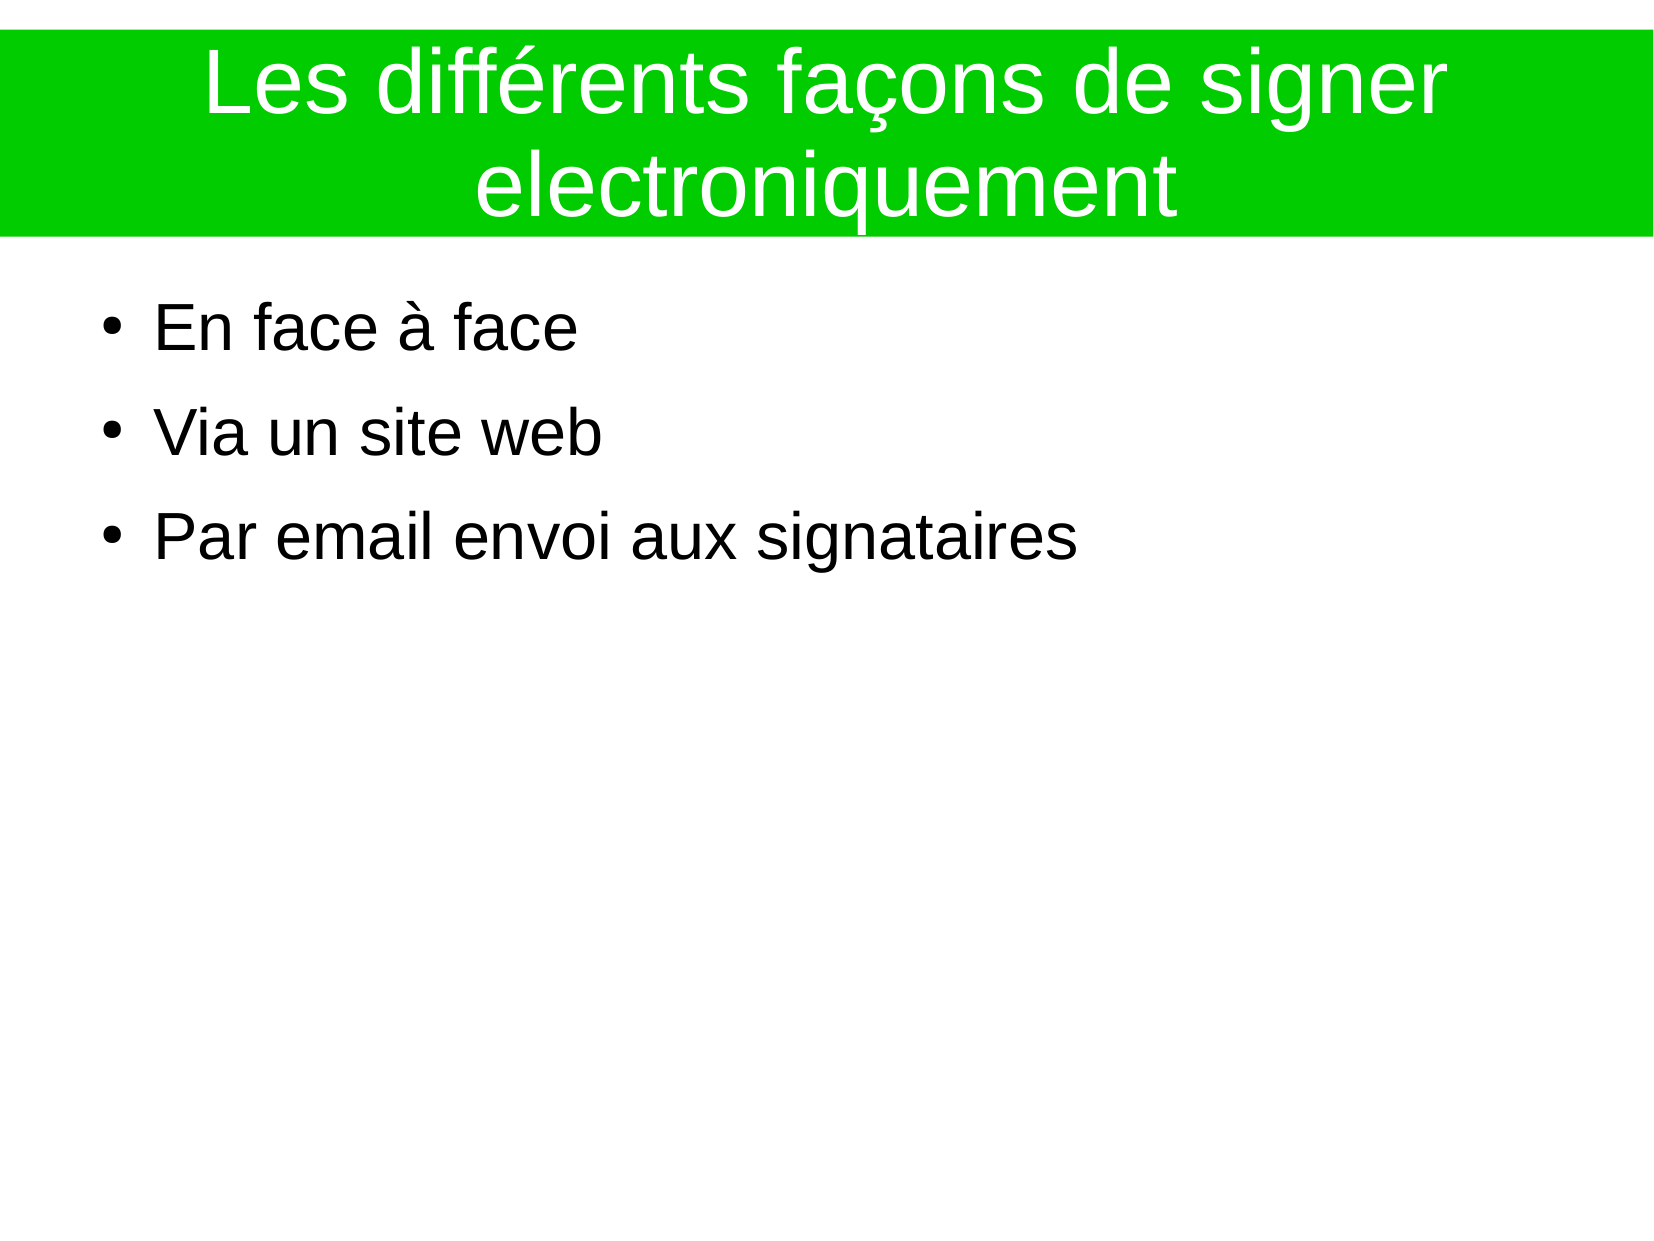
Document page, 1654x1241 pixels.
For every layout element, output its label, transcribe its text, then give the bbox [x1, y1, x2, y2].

list En face à face Via un site web Par email envoi aux signataires [82, 290, 1571, 1010]
title Les différents façons de signer electroniquement [0, 29, 1654, 237]
